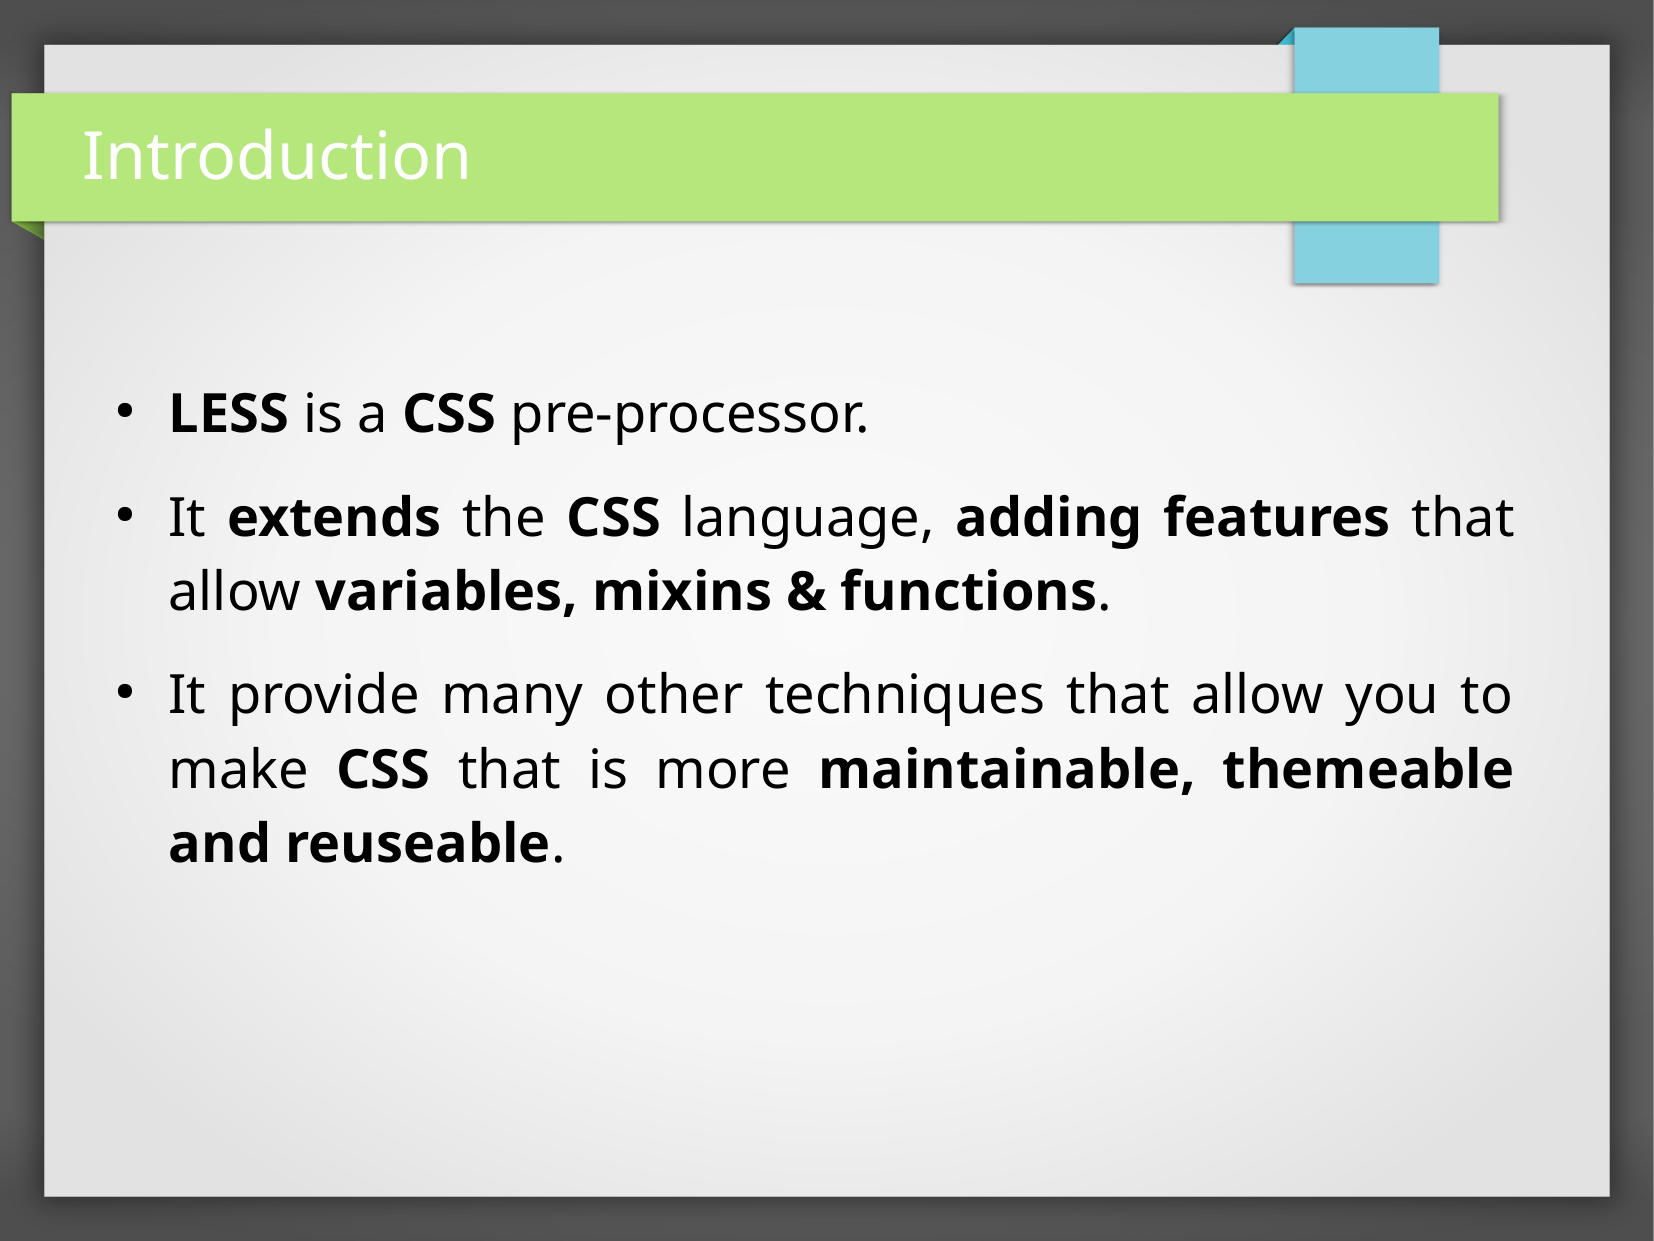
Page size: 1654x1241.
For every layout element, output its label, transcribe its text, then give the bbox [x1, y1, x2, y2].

picture [0, 0, 1654, 1241]
list LESS is a CSS pre-processor. It extends the CSS language, adding features that allow variables, mixins & functions. It provide many other techniques that allow you to make CSS that is more maintainable, themeable and reuseable. [97, 375, 1516, 1171]
title Introduction [82, 94, 1264, 213]
